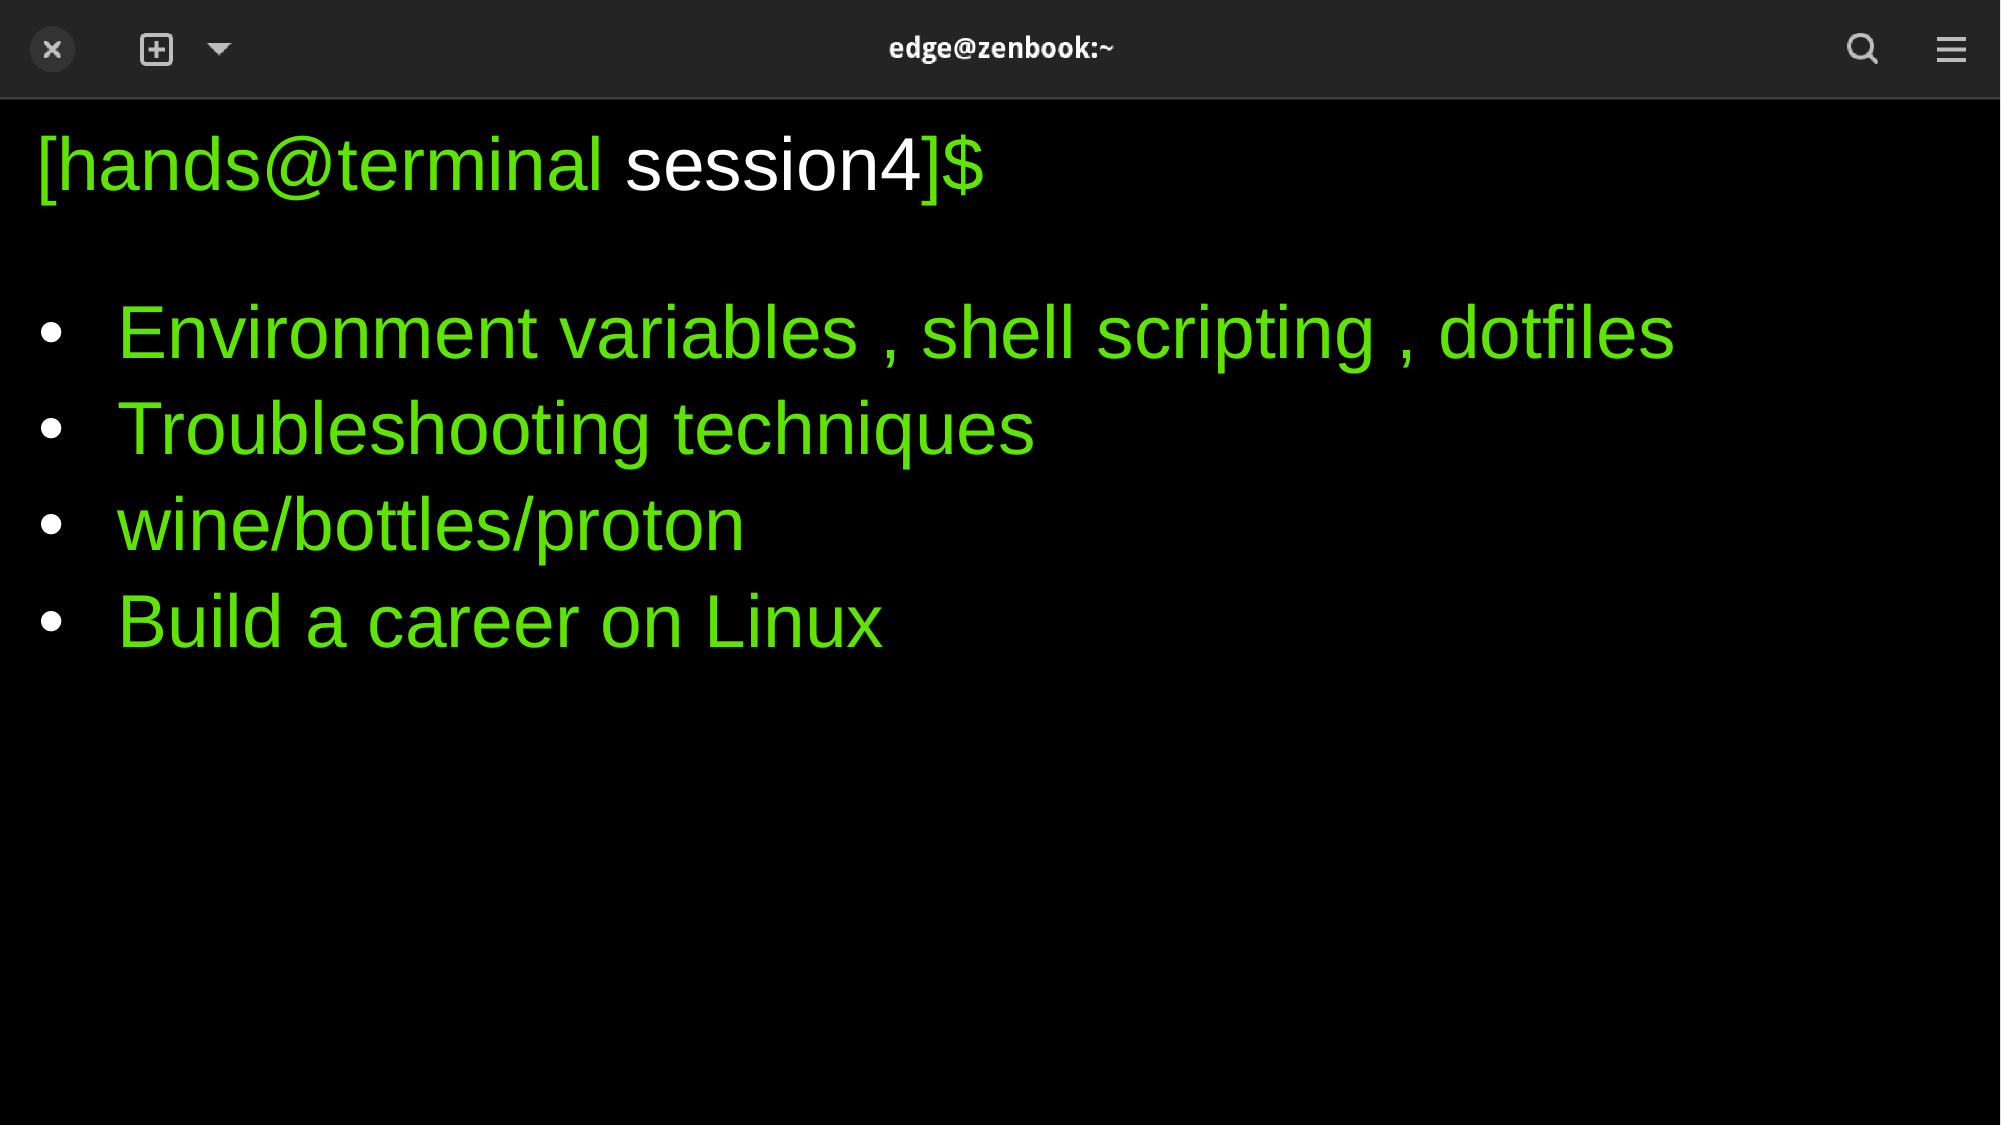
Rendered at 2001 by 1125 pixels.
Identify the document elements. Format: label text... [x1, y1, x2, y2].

picture [0, 0, 2001, 1125]
subtitle [hands@terminal session4]$ Environment variables , shell scripting , dotfiles Troubleshooting techniques wine/bottles/proton Build a career on Linux [21, 122, 1980, 1108]
